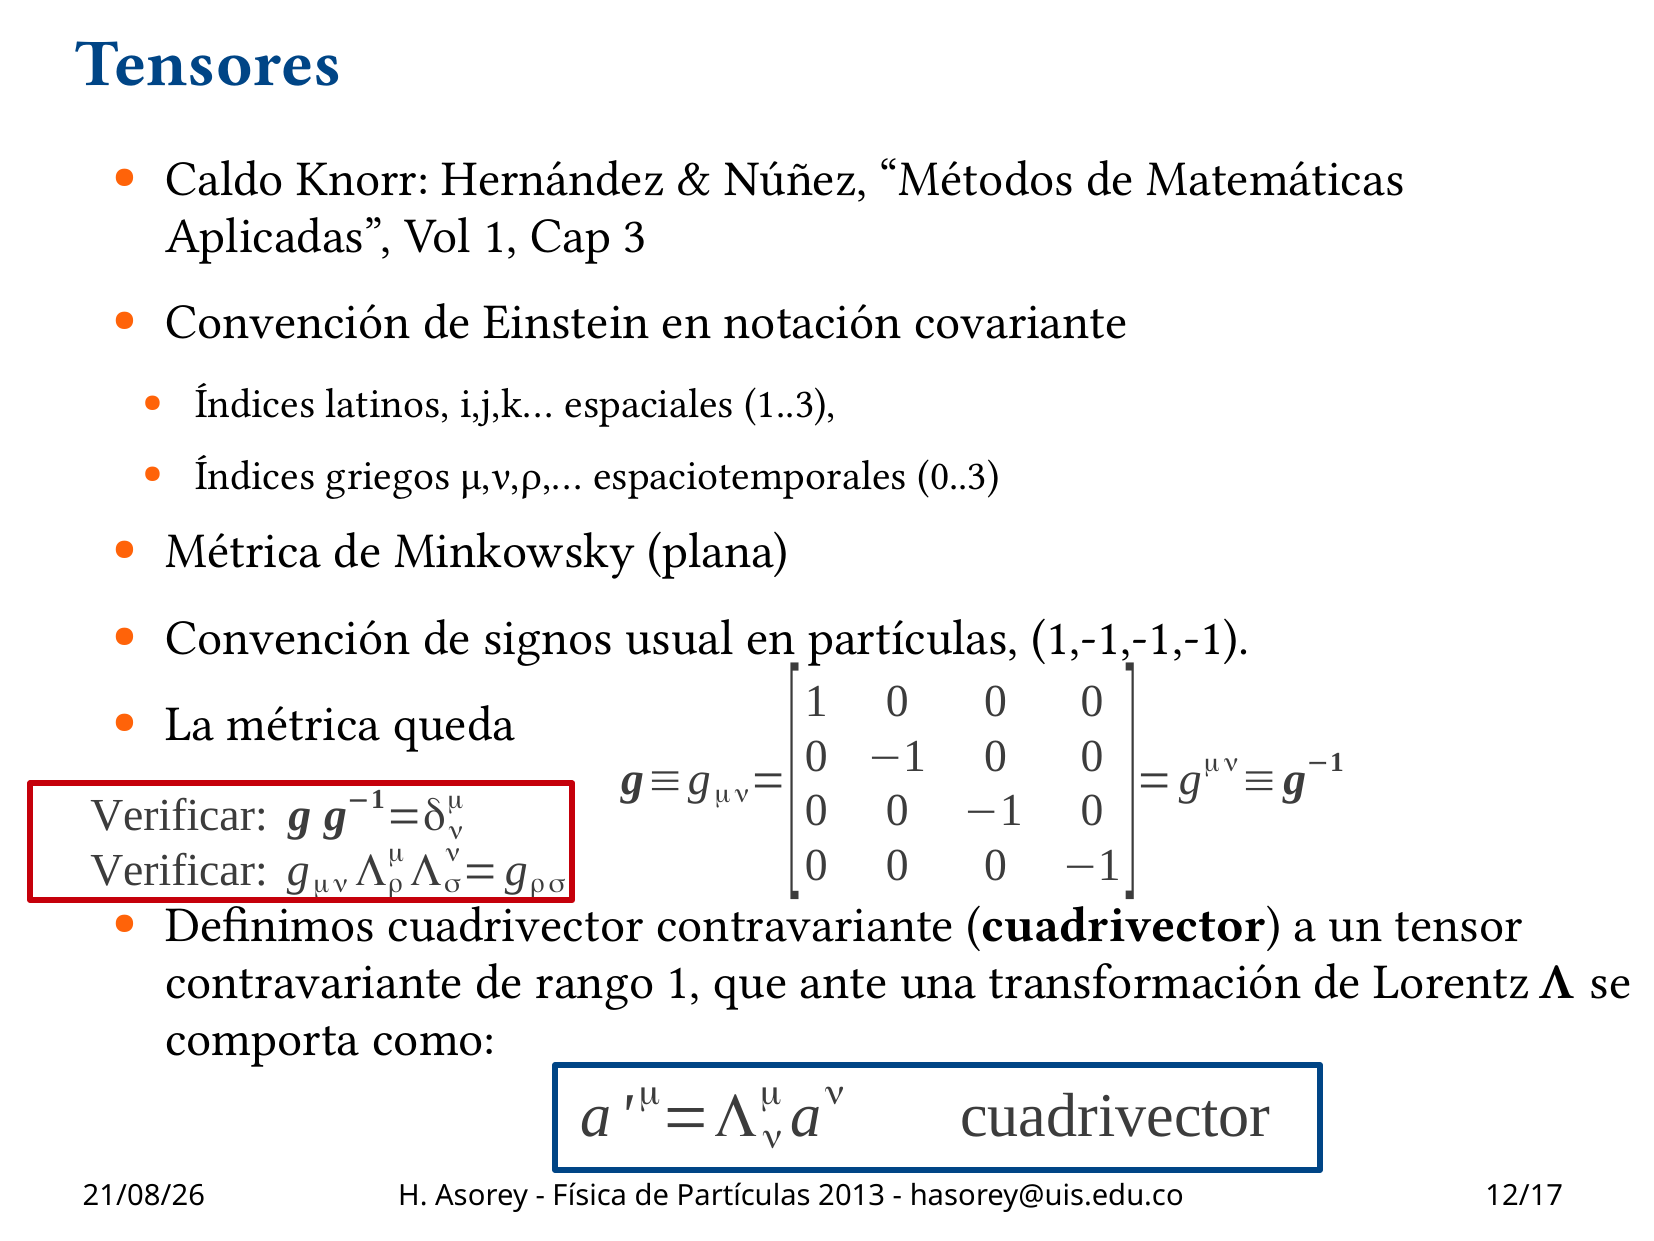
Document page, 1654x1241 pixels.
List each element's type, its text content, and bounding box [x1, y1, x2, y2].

chart [82, 786, 569, 897]
title Tensores [75, 13, 1564, 115]
chart [573, 1080, 1281, 1150]
list Caldo Knorr: Hernández & Núñez, “Métodos de Matemáticas Aplicadas”, Vol 1, Cap 3 Convención de Einstein en notación covariante Índices latinos, i,j,k... espaciales (1..3), Índices griegos μ,ν,ρ,... espaciotemporales (0..3) Métrica de Minkowsky (plana) Convención de signos usual en partículas, (1,-1,-1,-1). La métrica queda Definimos cuadrivector contravariante (cuadrivector) a un tensor contravariante de rango 1, que ante una transformación de Lorentz Λ se comporta como: [558, 1068, 1317, 1167]
chart [610, 660, 1351, 901]
list Caldo Knorr: Hernández & Núñez, “Métodos de Matemáticas Aplicadas”, Vol 1, Cap 3 Convención de Einstein en notación covariante Índices latinos, i,j,k... espaciales (1..3), Índices griegos μ,ν,ρ,... espaciotemporales (0..3) Métrica de Minkowsky (plana) Convención de signos usual en partículas, (1,-1,-1,-1). La métrica queda Definimos cuadrivector contravariante (cuadrivector) a un tensor contravariante de rango 1, que ante una transformación de Lorentz Λ se comporta como: [82, 150, 1636, 1171]
